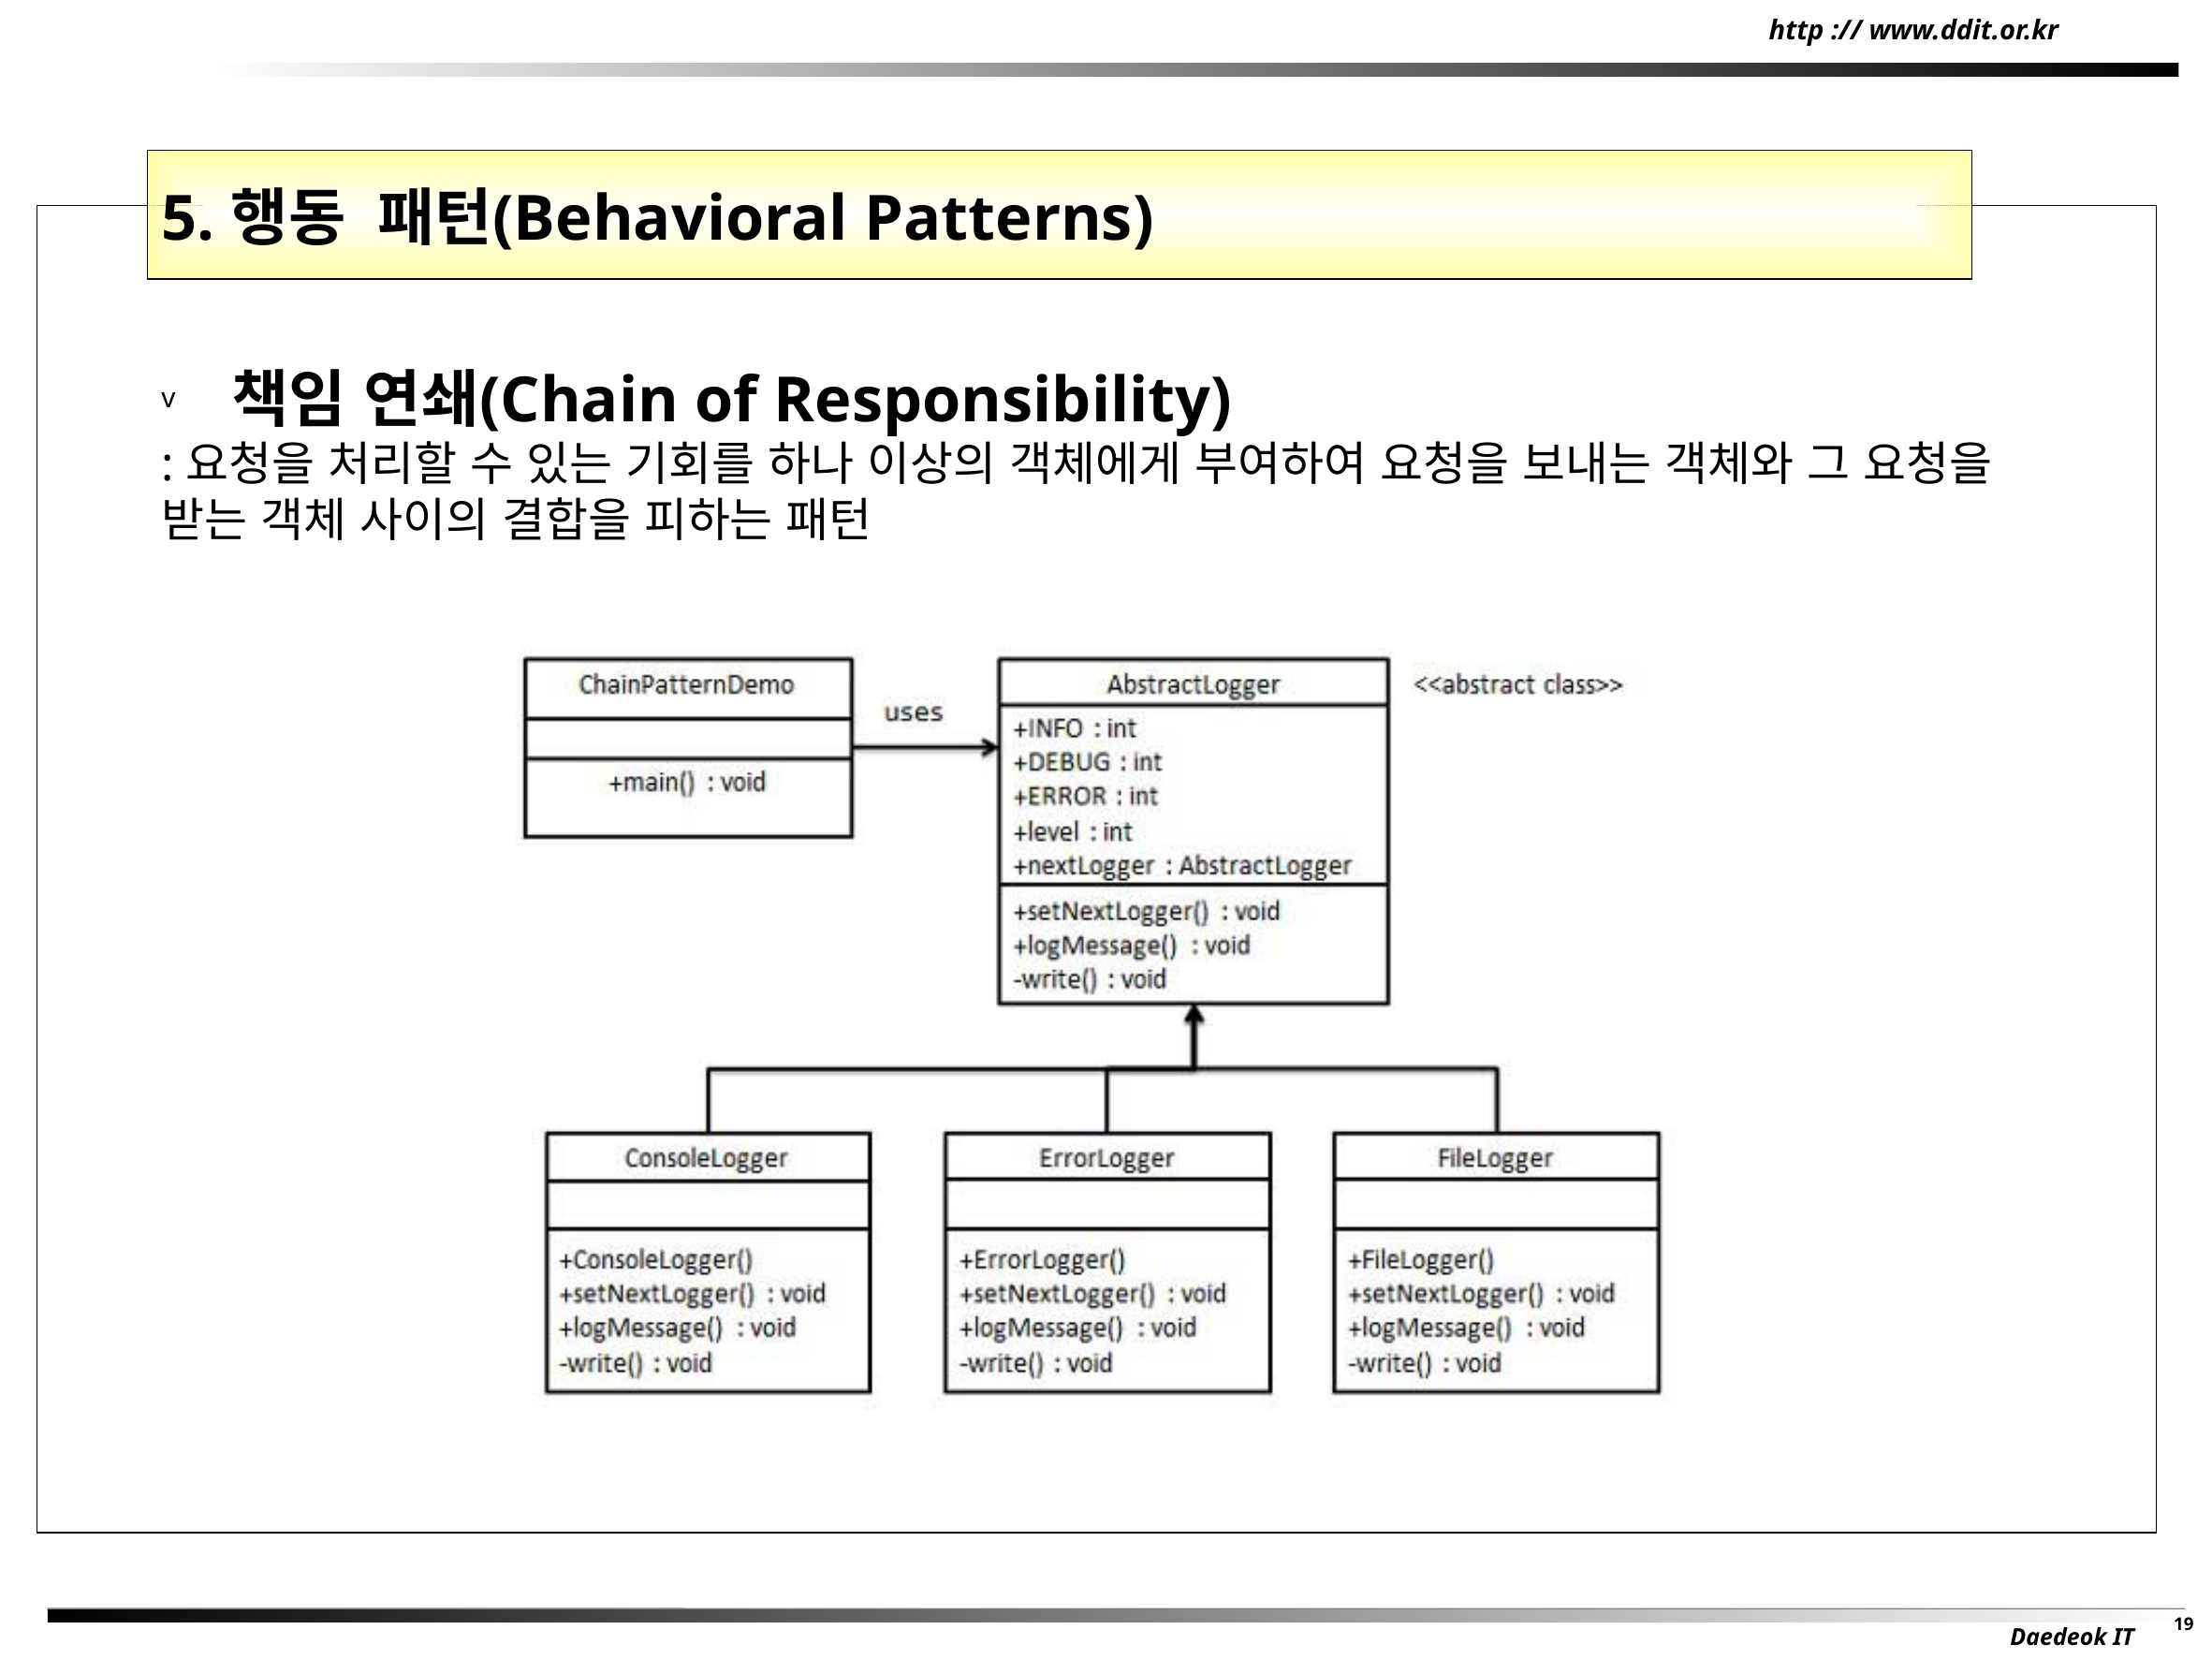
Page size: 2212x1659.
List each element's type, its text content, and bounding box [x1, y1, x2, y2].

text_box 5. 행동 패턴(Behavioral Patterns) [147, 150, 1972, 280]
text_box 책임 연쇄(Chain of Responsibility) : 요청을 처리할 수 있는 기회를 하나 이상의 객체에게 부여하여 요청을 보내는 객체와 그 요청을 받는 객체 사이의 결합을 피하는 패턴 [147, 352, 2046, 554]
picture [516, 630, 1677, 1418]
